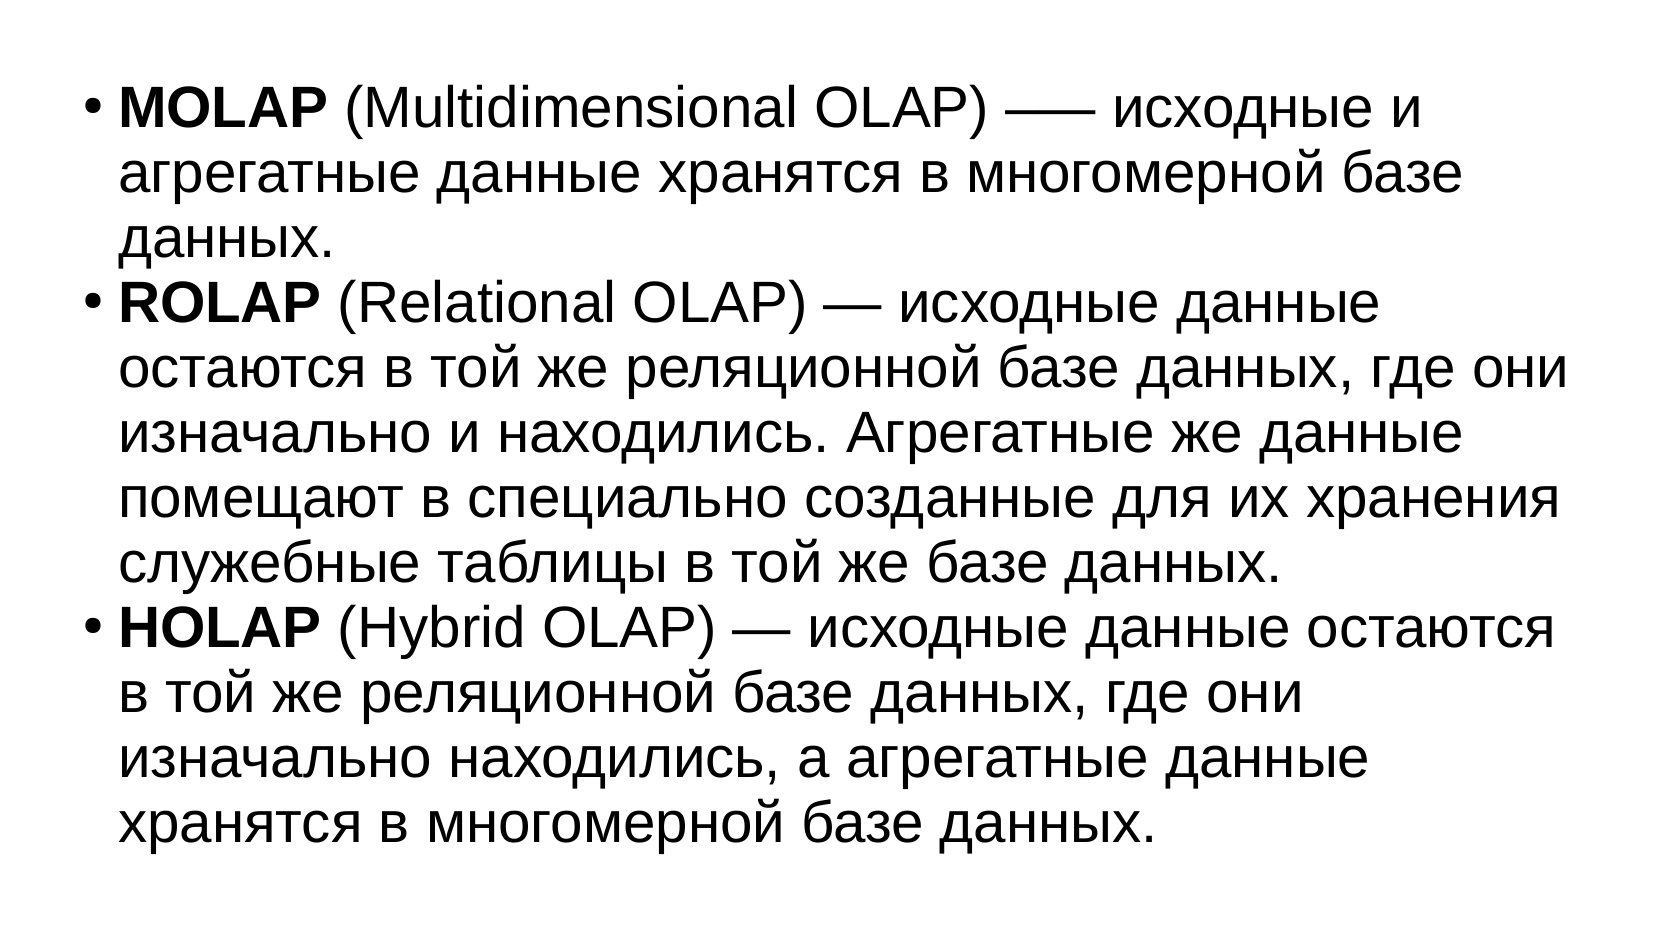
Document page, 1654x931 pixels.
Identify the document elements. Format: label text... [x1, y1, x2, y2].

subtitle MOLAP (Multidimensional OLAP) –— исходные и агрегатные данные хранятся в многомерной базе данных. ROLAP (Relational OLAP) — исходные данные остаются в той же реляционной базе данных, где они изначально и находились. Агрегатные же данные помещают в специально созданные для их хранения служебные таблицы в той же базе данных. HOLAP (Hybrid OLAP) — исходные данные остаются в той же реляционной базе данных, где они изначально находились, а агрегатные данные хранятся в многомерной базе данных. [82, 60, 1571, 871]
